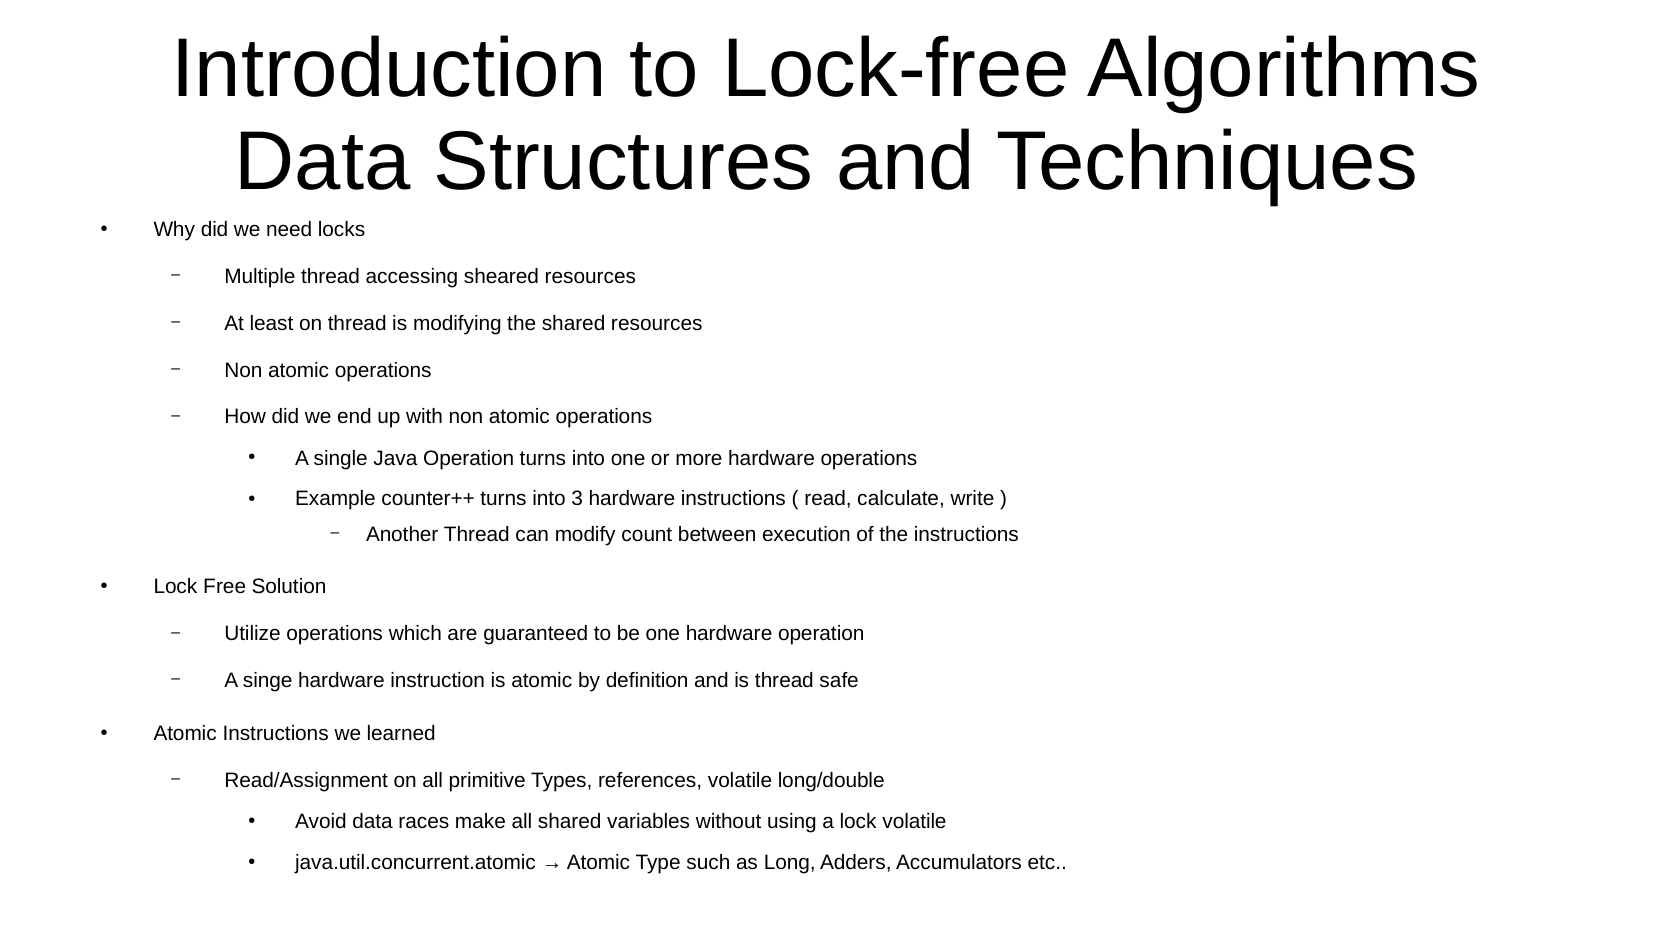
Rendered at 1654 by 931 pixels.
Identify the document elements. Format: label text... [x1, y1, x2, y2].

title Introduction to Lock-free Algorithms Data Structures and Techniques [82, 21, 1571, 208]
list Why did we need locks Multiple thread accessing sheared resources At least on thread is modifying the shared resources Non atomic operations How did we end up with non atomic operations A single Java Operation turns into one or more hardware operations Example counter++ turns into 3 hardware instructions ( read, calculate, write ) Another Thread can modify count between execution of the instructions Lock Free Solution Utilize operations which are guaranteed to be one hardware operation A singe hardware instruction is atomic by definition and is thread safe Atomic Instructions we learned Read/Assignment on all primitive Types, references, volatile long/double Avoid data races make all shared variables without using a lock volatile java.util.concurrent.atomic → Atomic Type such as Long, Adders, Accumulators etc.. [82, 217, 1621, 901]
